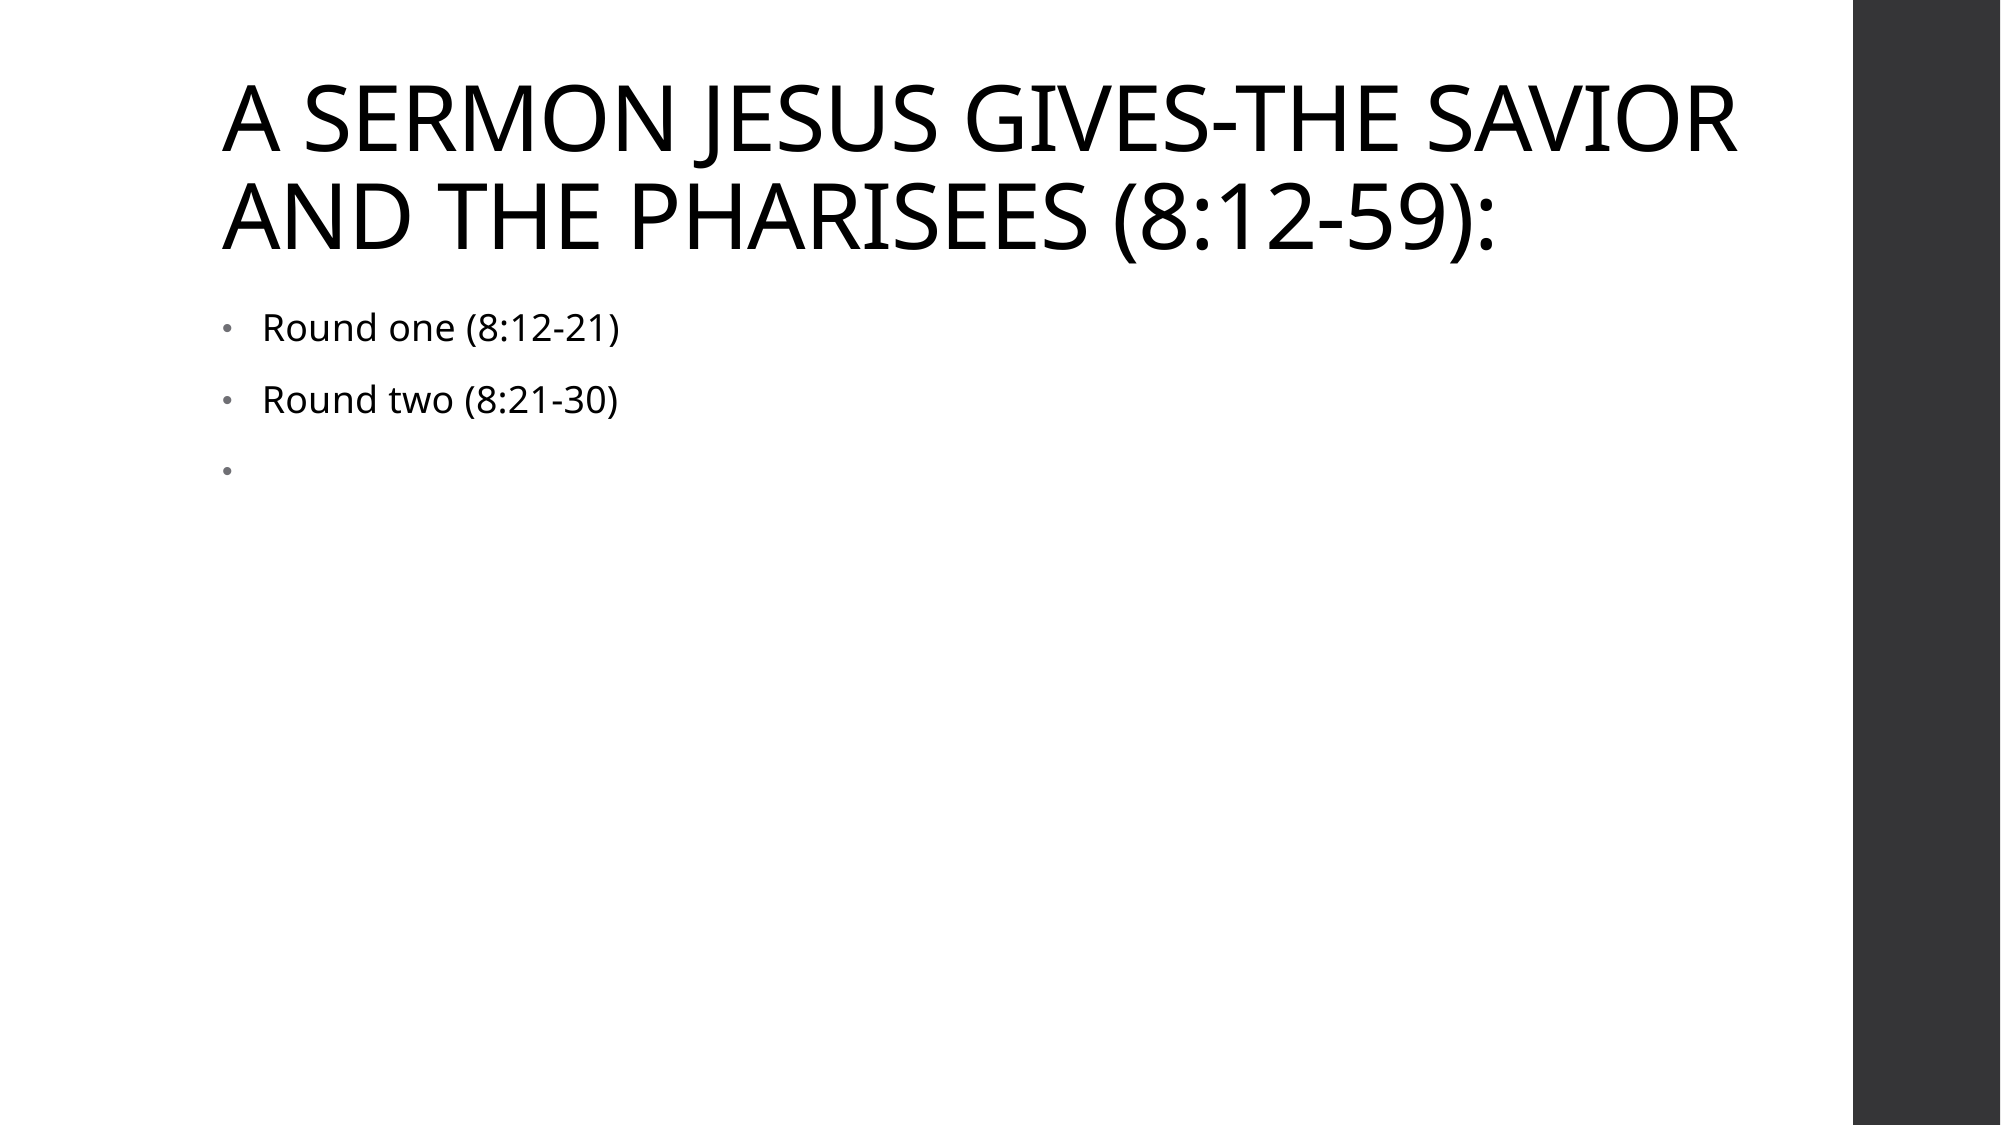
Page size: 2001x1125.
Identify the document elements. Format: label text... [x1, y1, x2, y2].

list Round one (8:12-21) Round two (8:21-30) [206, 299, 1617, 1014]
title A SERMON JESUS GIVES-THE SAVIOR AND THE PHARISEES (8:12-59): [206, 60, 1797, 278]
